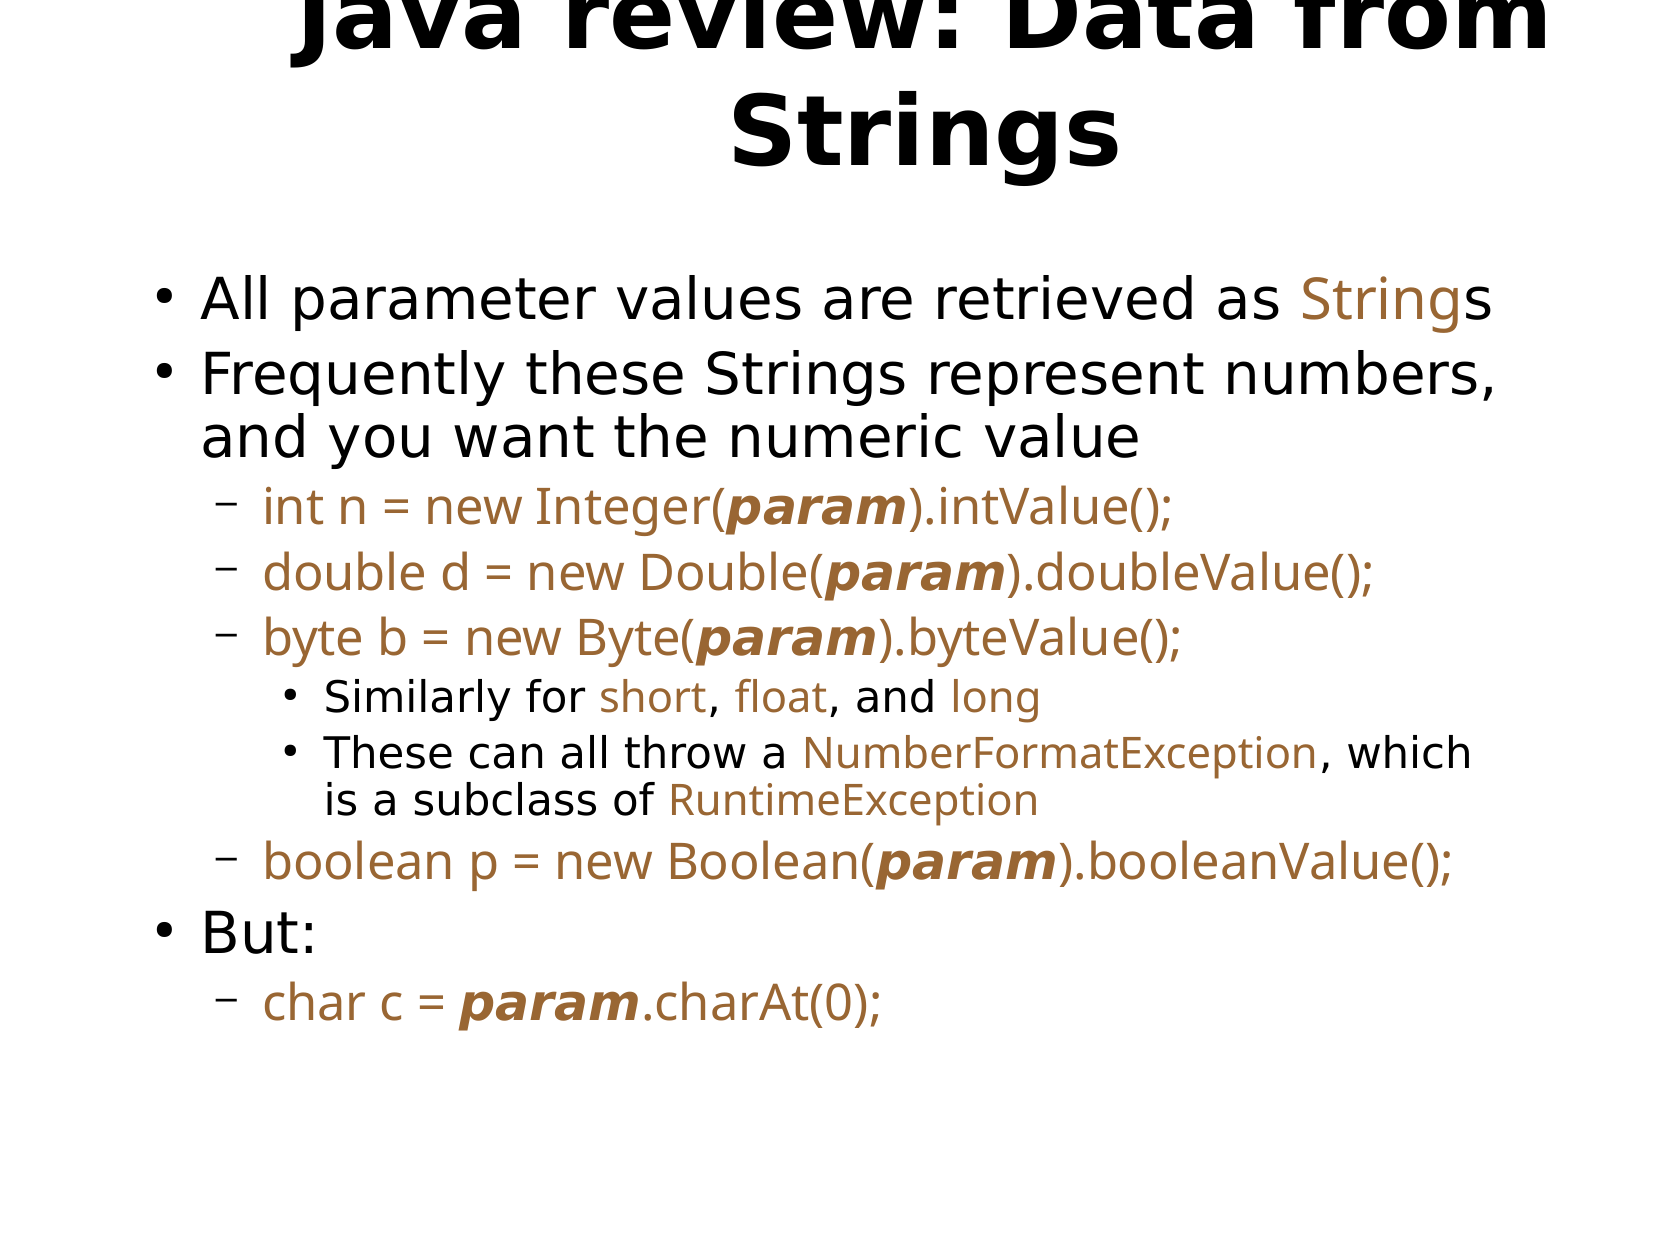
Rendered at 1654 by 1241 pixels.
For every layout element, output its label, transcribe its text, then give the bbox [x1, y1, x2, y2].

list All parameter values are retrieved as Strings Frequently these Strings represent numbers, and you want the numeric value int n = new Integer(param).intValue(); double d = new Double(param).doubleValue(); byte b = new Byte(param).byteValue(); Similarly for short, float, and long These can all throw a NumberFormatException, which is a subclass of RuntimeException boolean p = new Boolean(param).booleanValue(); But: char c = param.charAt(0); [124, 261, 1530, 1158]
title Java review: Data from Strings [220, 41, 1630, 193]
